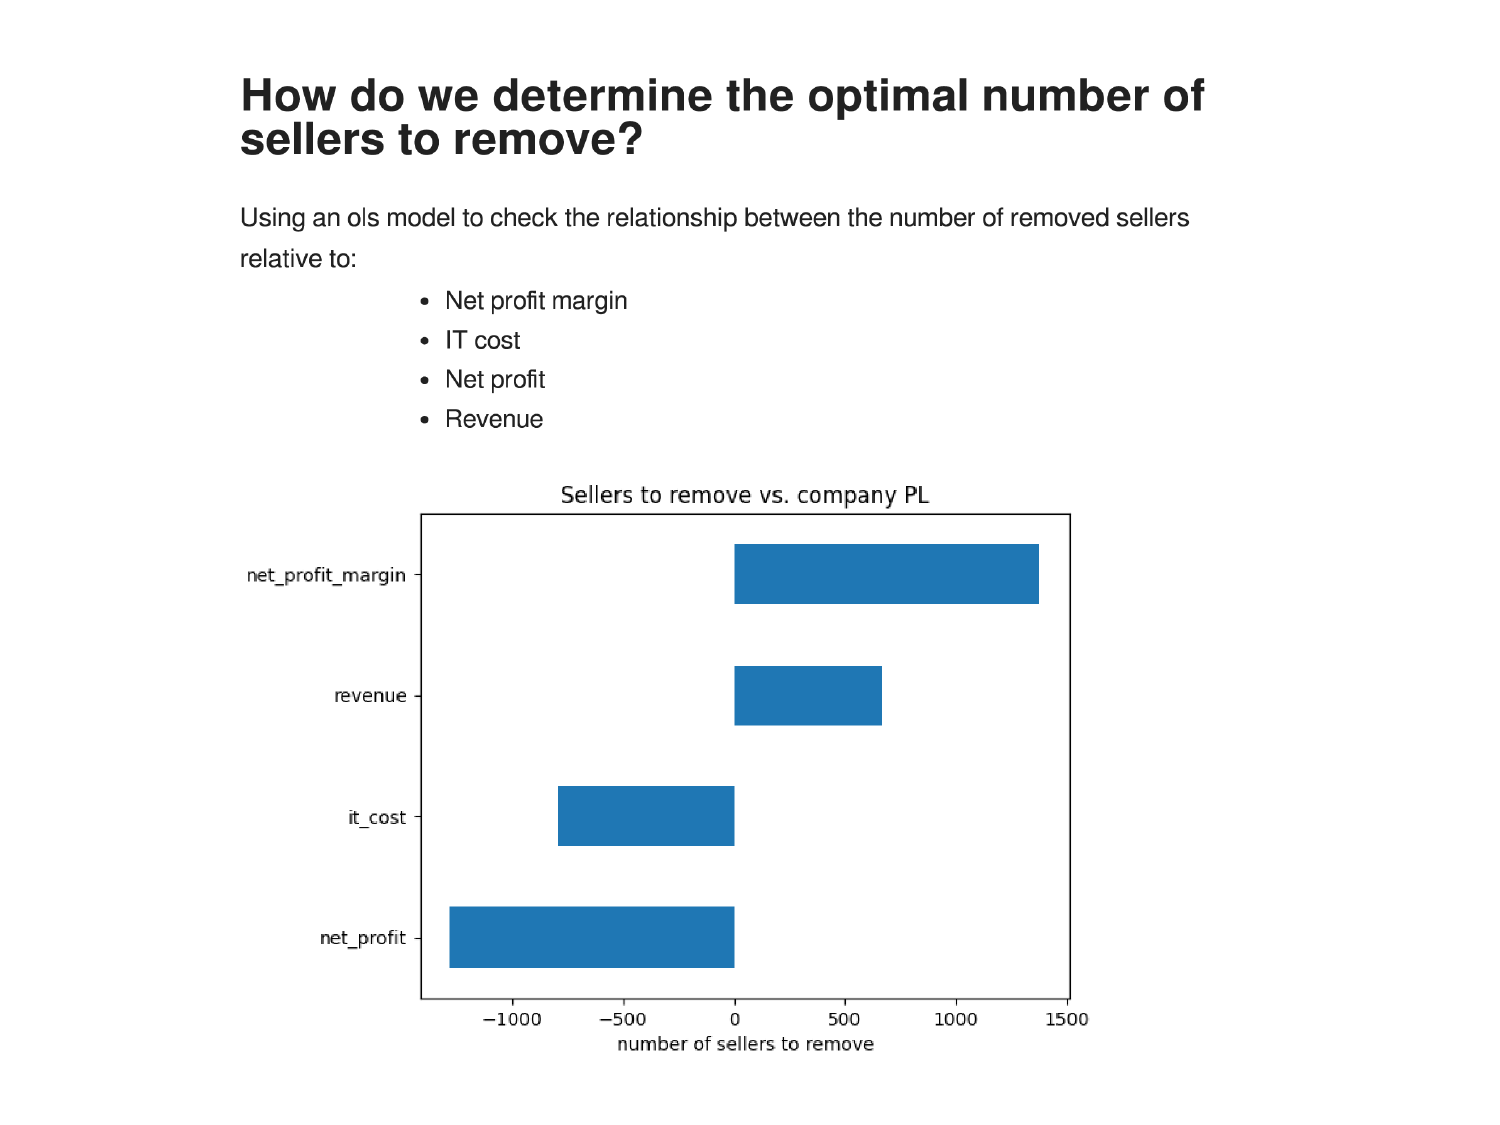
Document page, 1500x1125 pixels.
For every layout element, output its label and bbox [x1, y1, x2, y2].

picture [216, 52, 1284, 460]
picture [216, 470, 1284, 1085]
